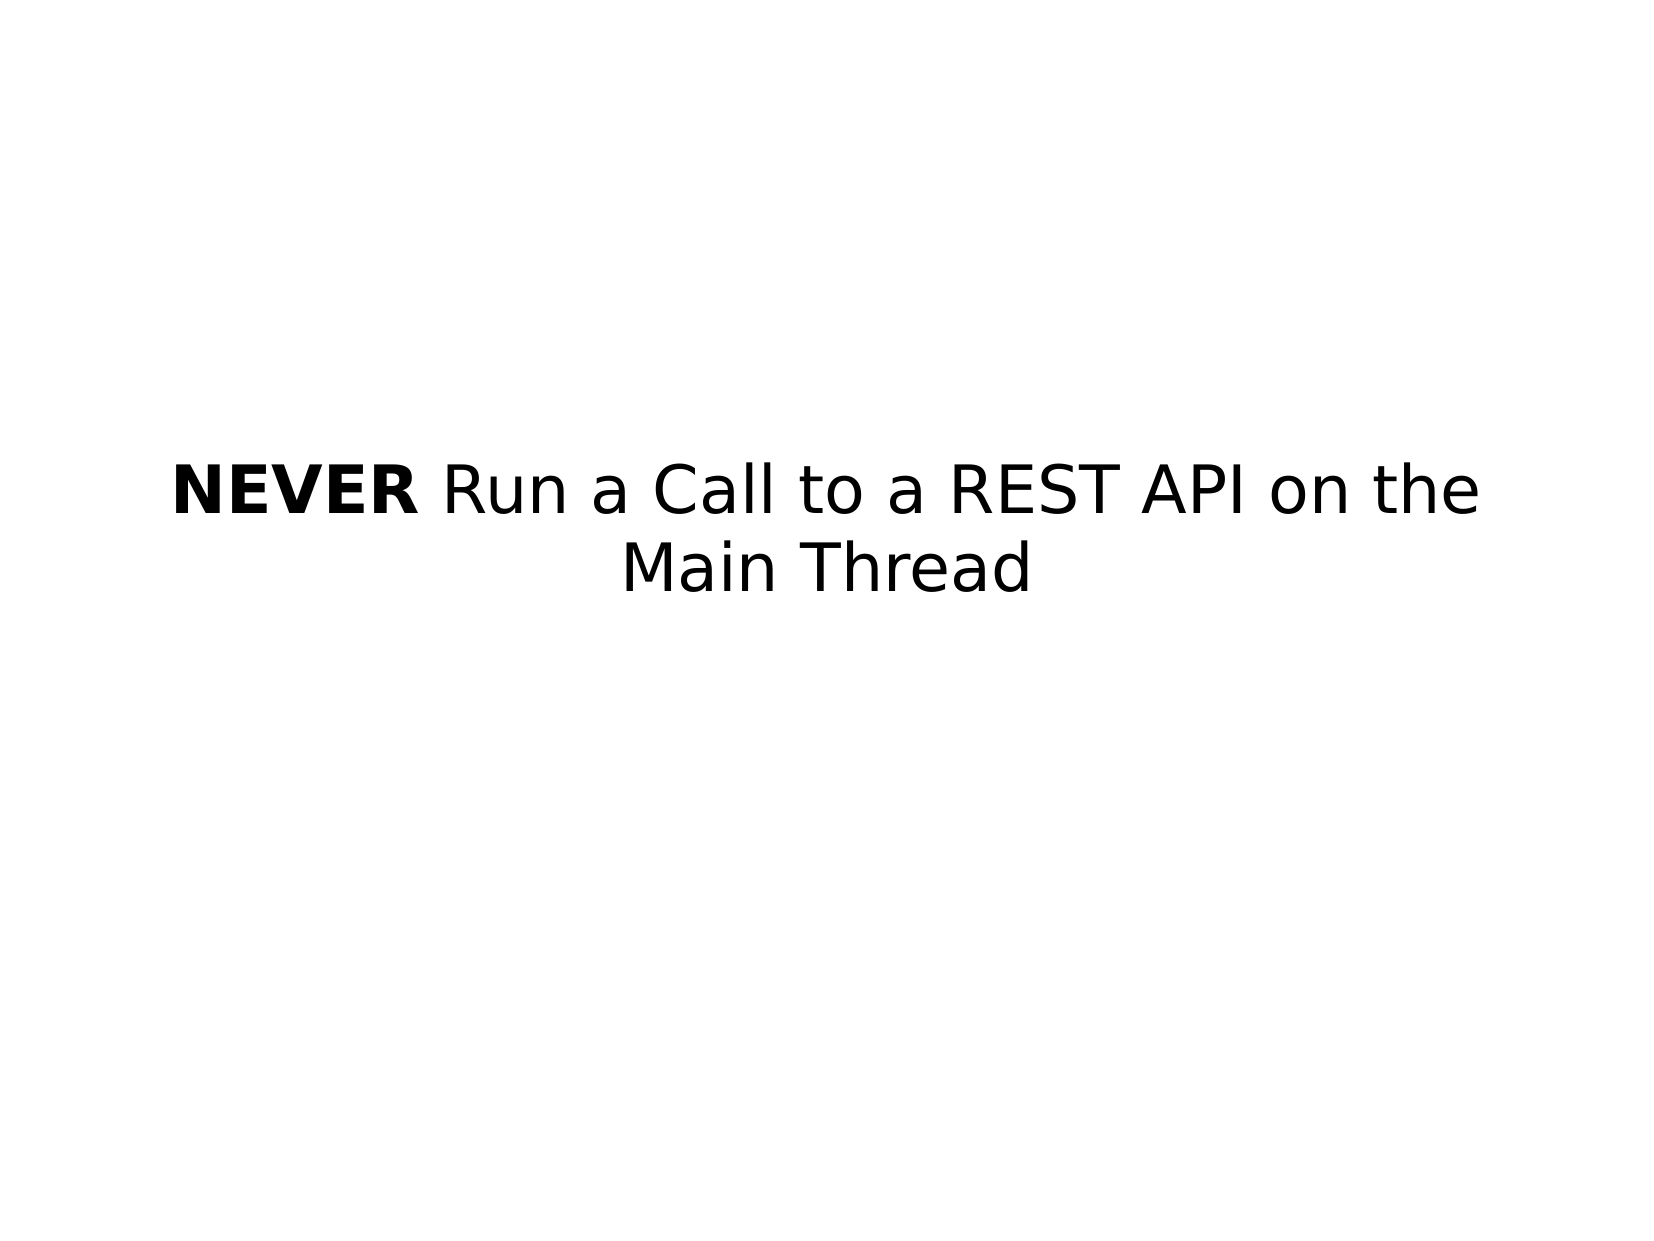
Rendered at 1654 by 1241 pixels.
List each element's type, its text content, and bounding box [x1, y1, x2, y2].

subtitle NEVER Run a Call to a REST API on the Main Thread [82, 49, 1571, 1010]
